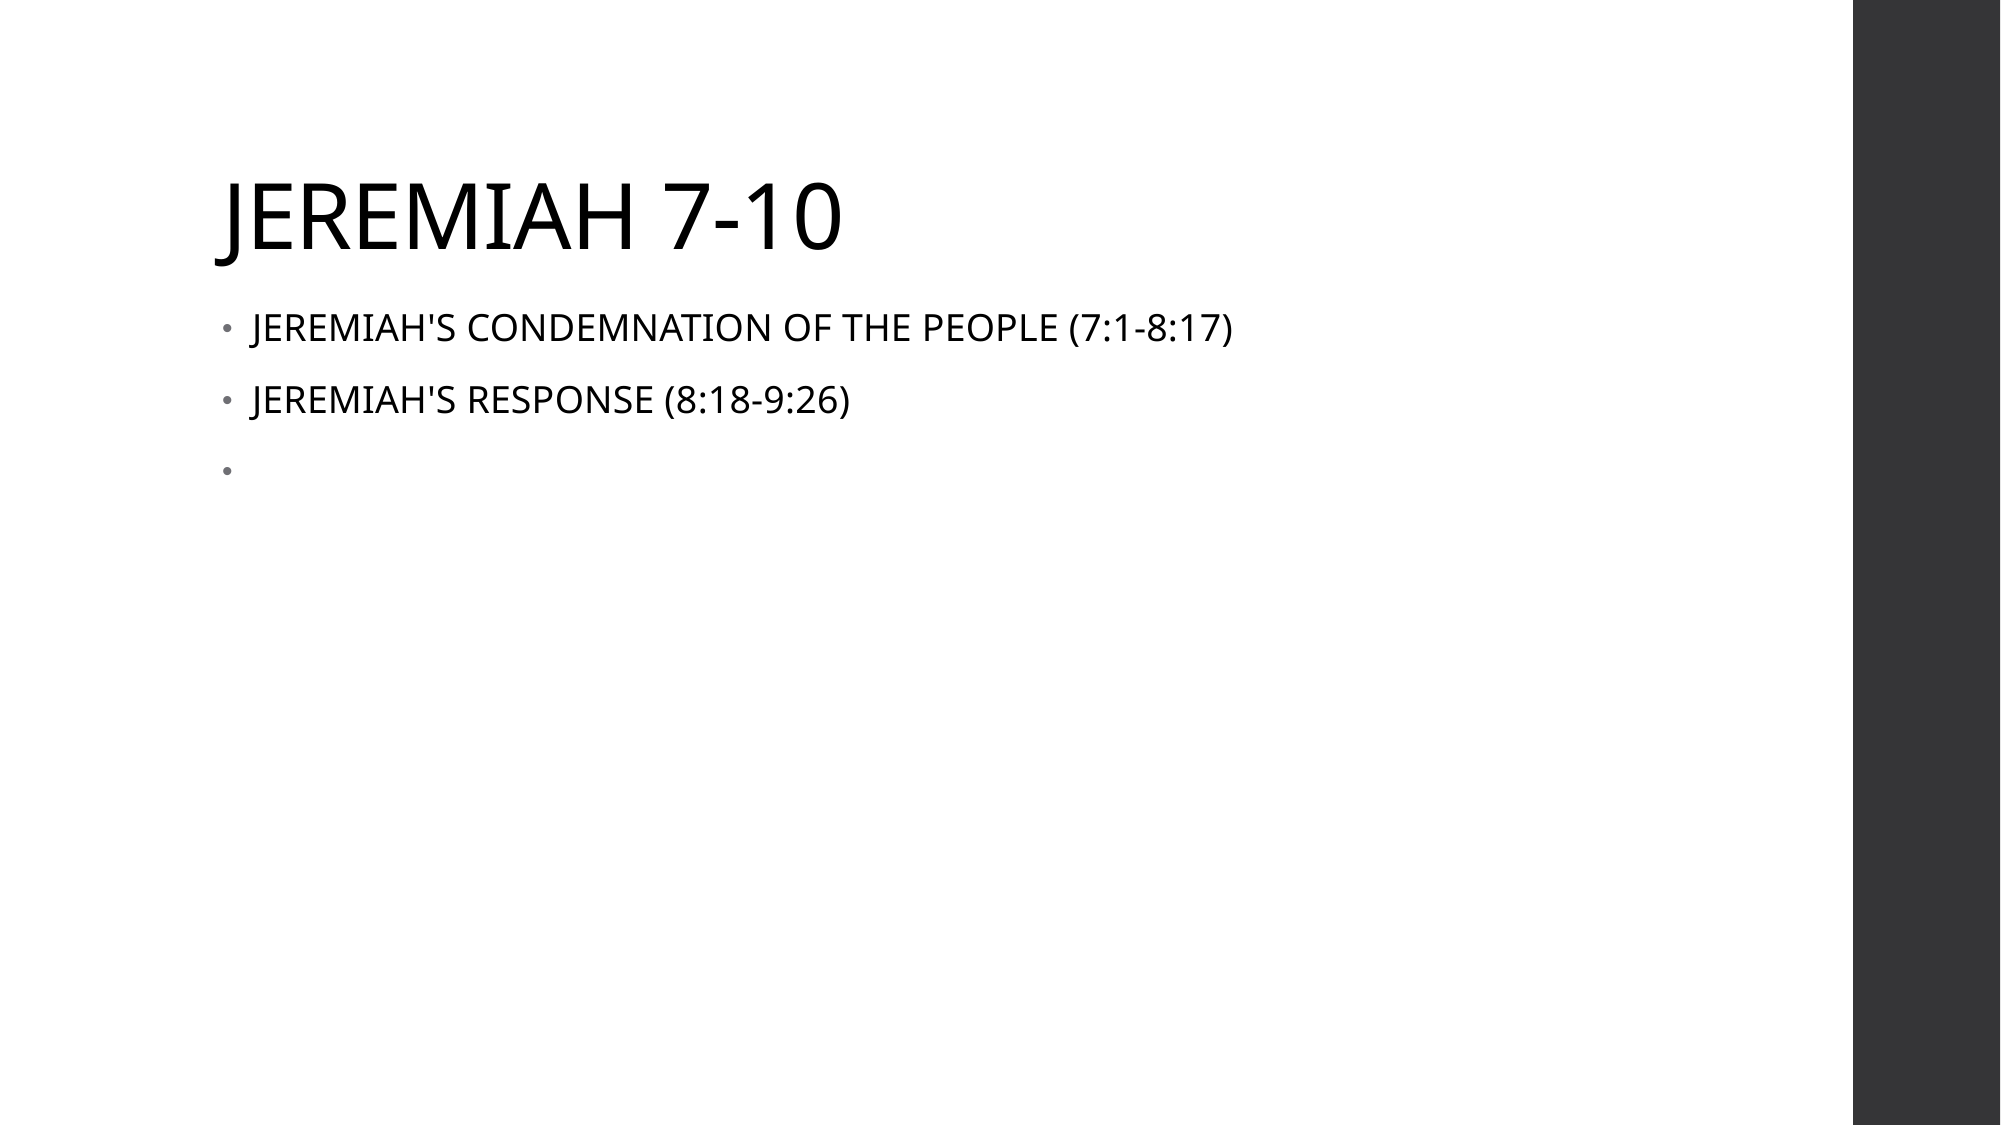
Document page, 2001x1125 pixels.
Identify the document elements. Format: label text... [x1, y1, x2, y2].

title JEREMIAH 7-10 [206, 60, 1797, 278]
list JEREMIAH'S CONDEMNATION OF THE PEOPLE (7:1-8:17) JEREMIAH'S RESPONSE (8:18-9:26) [206, 299, 1617, 1014]
